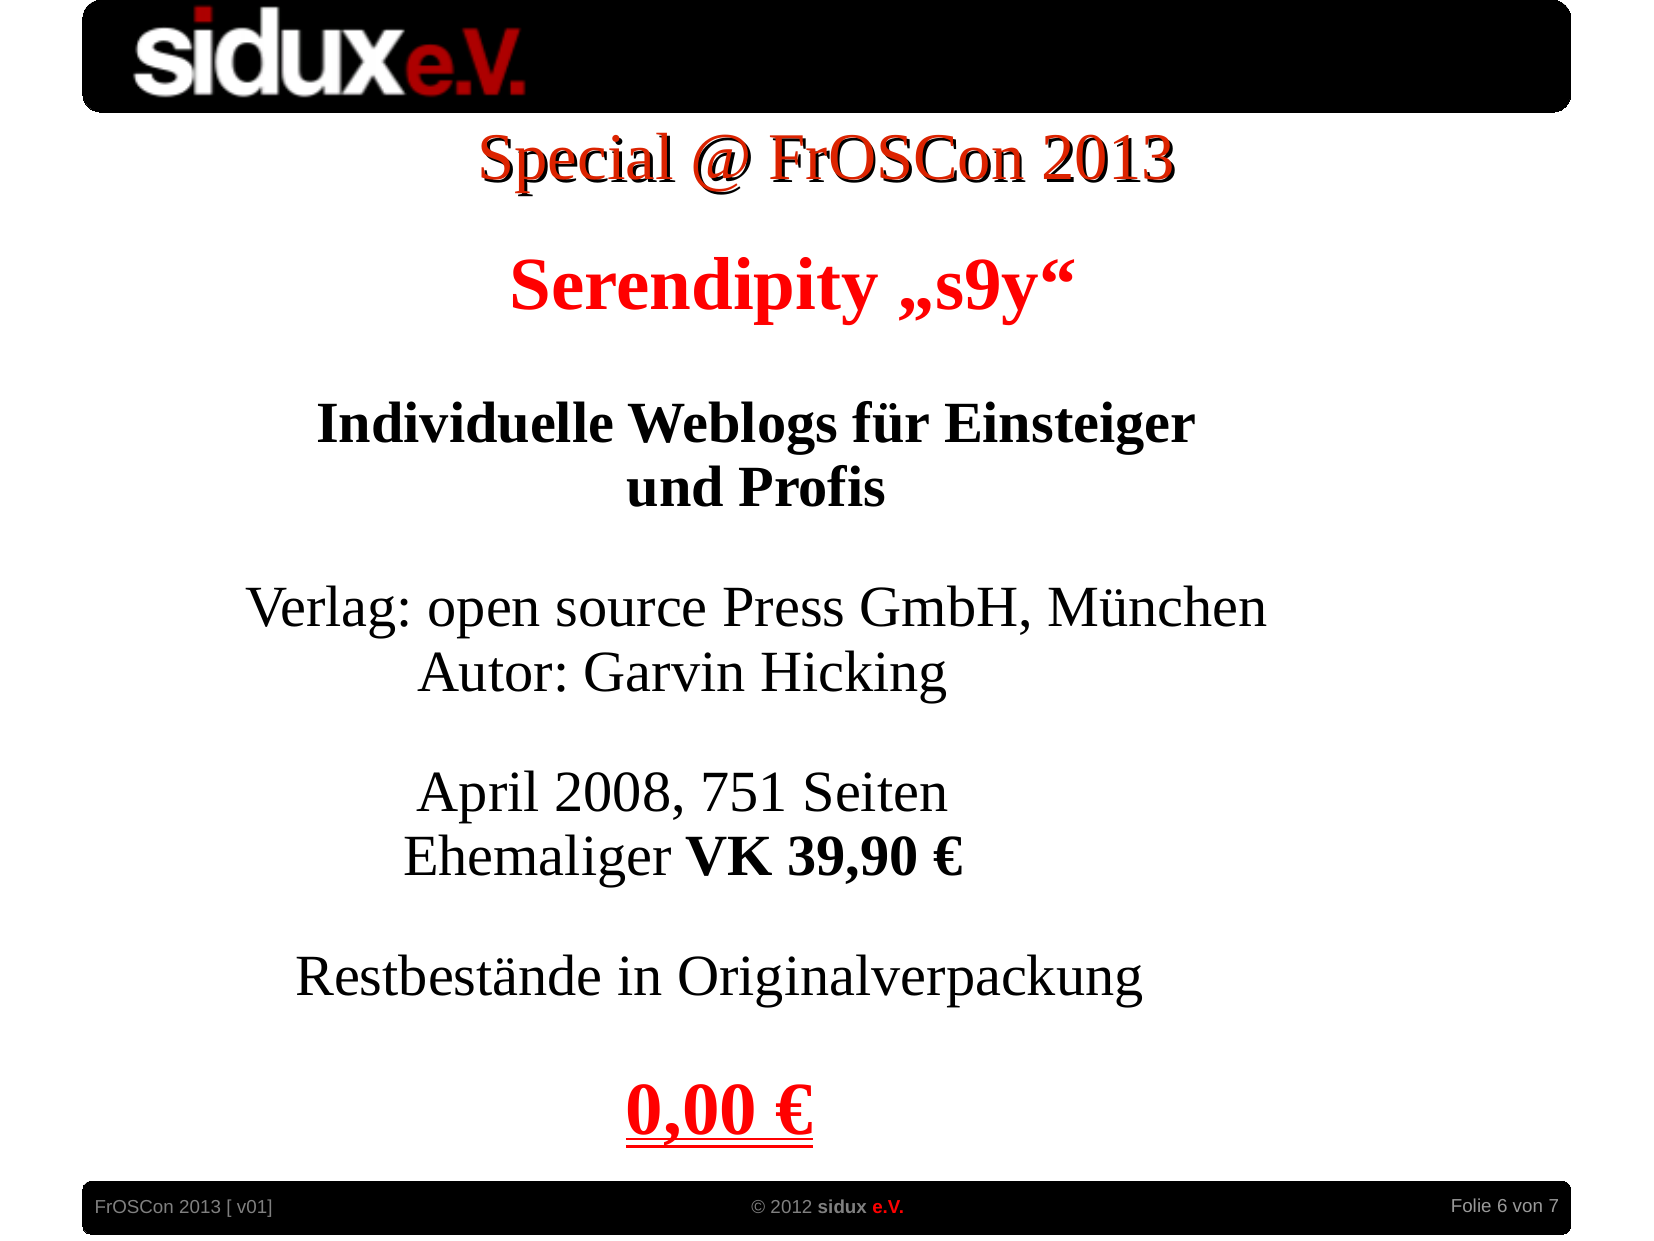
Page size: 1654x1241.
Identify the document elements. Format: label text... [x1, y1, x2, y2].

text_box Special @ FrOSCon 2013 [82, 112, 1571, 213]
text_box Serendipity „s9y“ Individuelle Weblogs für Einsteiger und Profis Verlag: open source Press GmbH, München Autor: Garvin Hicking April 2008, 751 Seiten Ehemaliger VK 39,90 € Restbestände in Originalverpackung 0,00 € [82, 224, 1571, 1170]
picture [113, 0, 532, 110]
